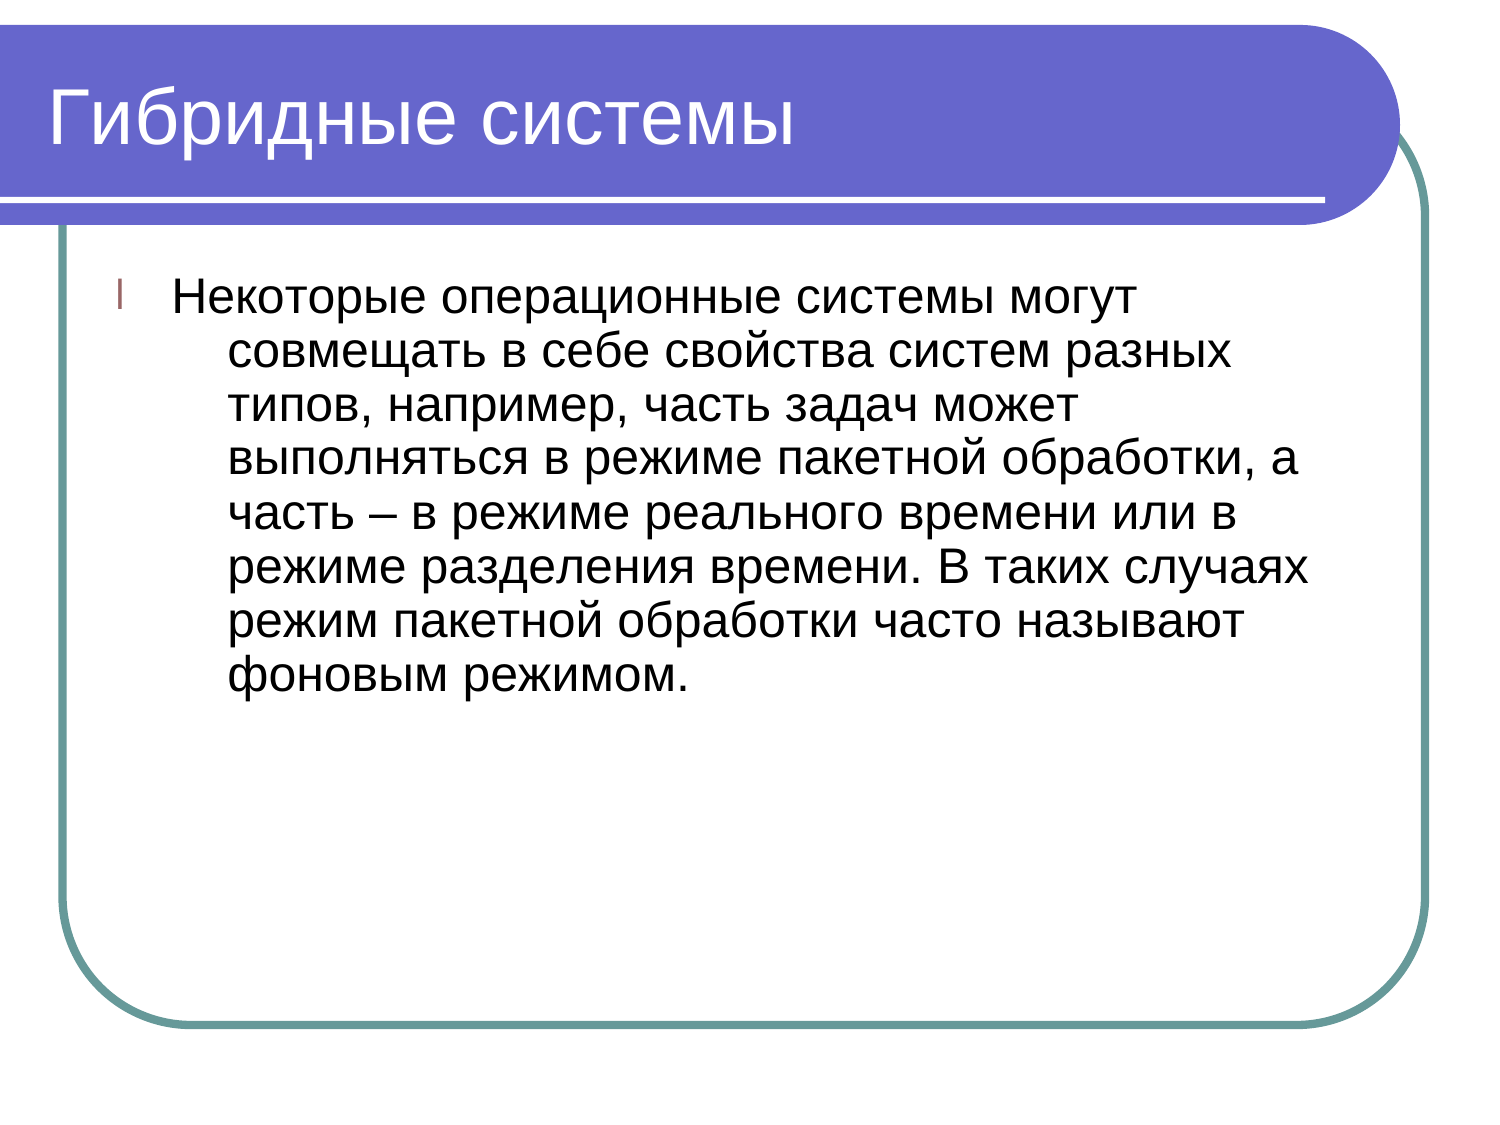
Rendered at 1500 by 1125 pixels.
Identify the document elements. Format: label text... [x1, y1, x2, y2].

list Некоторые операционные системы могут совмещать в себе свойства систем разных типов, например, часть задач может выполняться в режиме пакетной обработки, а часть – в режиме реального времени или в режиме разделения времени. В таких случаях режим пакетной обработки часто называют фоновым режимом. [99, 262, 1400, 988]
title Гибридные системы [32, 37, 1347, 188]
